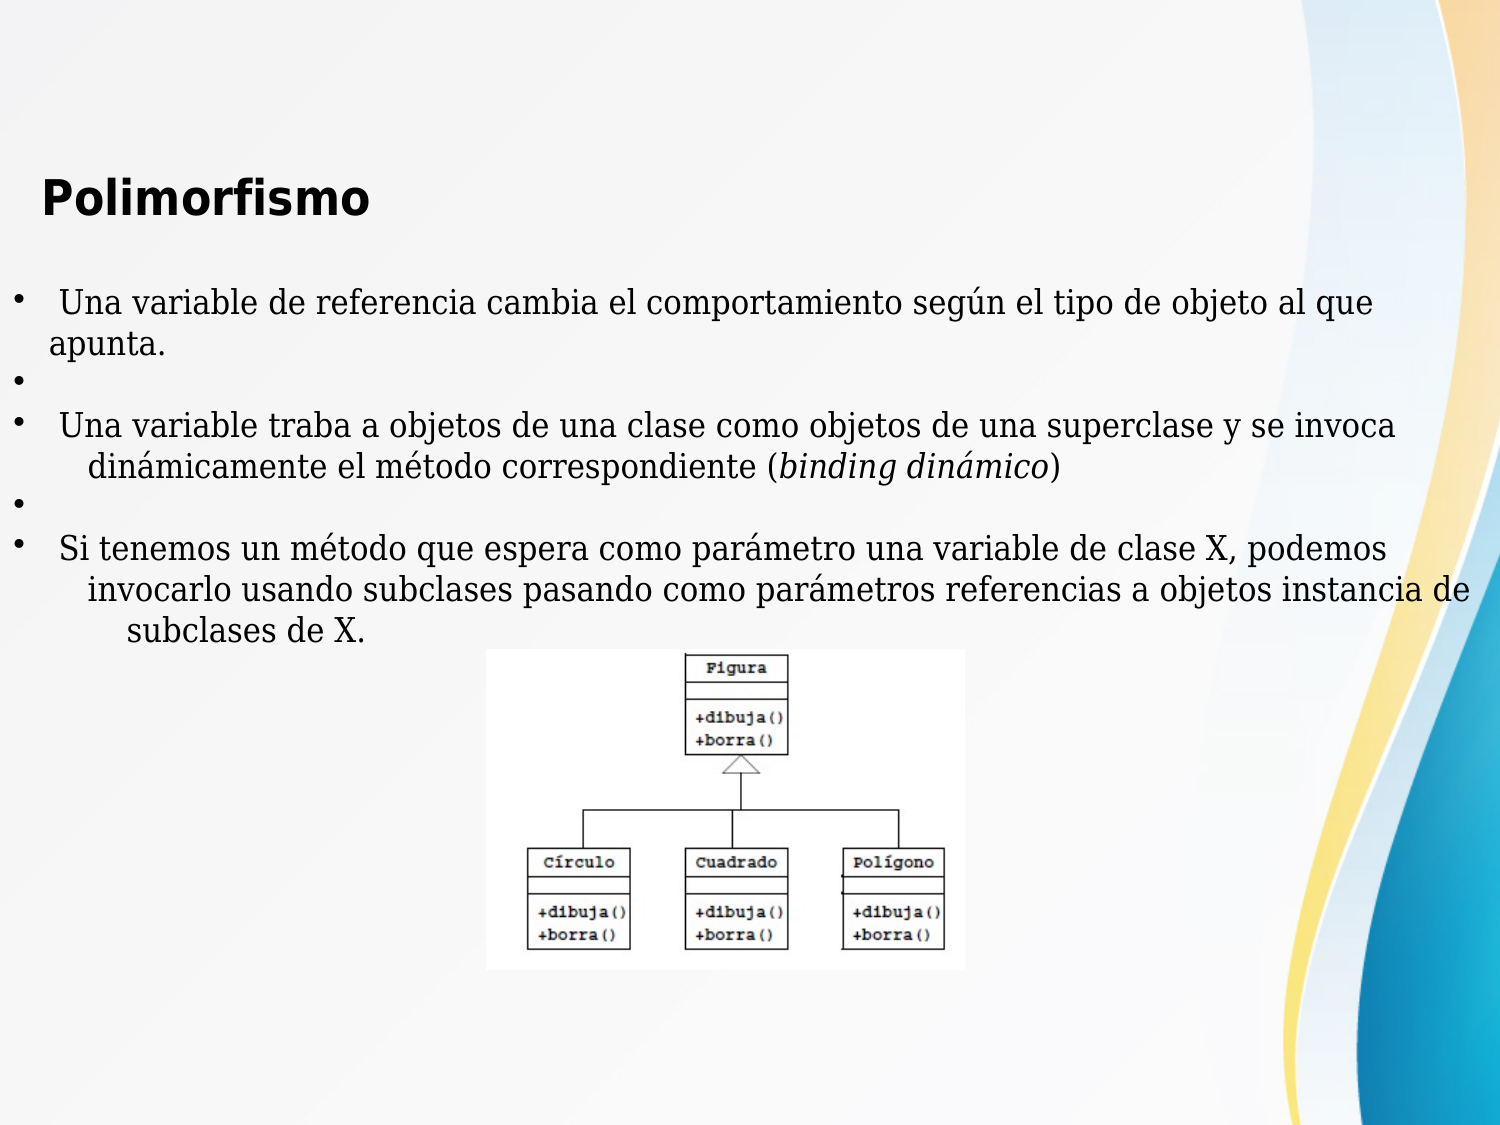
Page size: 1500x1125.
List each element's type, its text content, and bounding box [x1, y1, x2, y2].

picture [0, 603, 1500, 1125]
text_box Polimorfismo [28, 159, 1475, 231]
picture [0, 0, 1500, 273]
text_box Una variable de referencia cambia el comportamiento según el tipo de objeto al que apunta. Una variable traba a objetos de una clase como objetos de una superclase y se invoca dinámicamente el método correspondiente (binding dinámico) Si tenemos un método que espera como parámetro una variable de clase X, podemos invocarlo usando subclases pasando como parámetros referencias a objetos instancia de subclases de X. [0, 273, 1500, 603]
